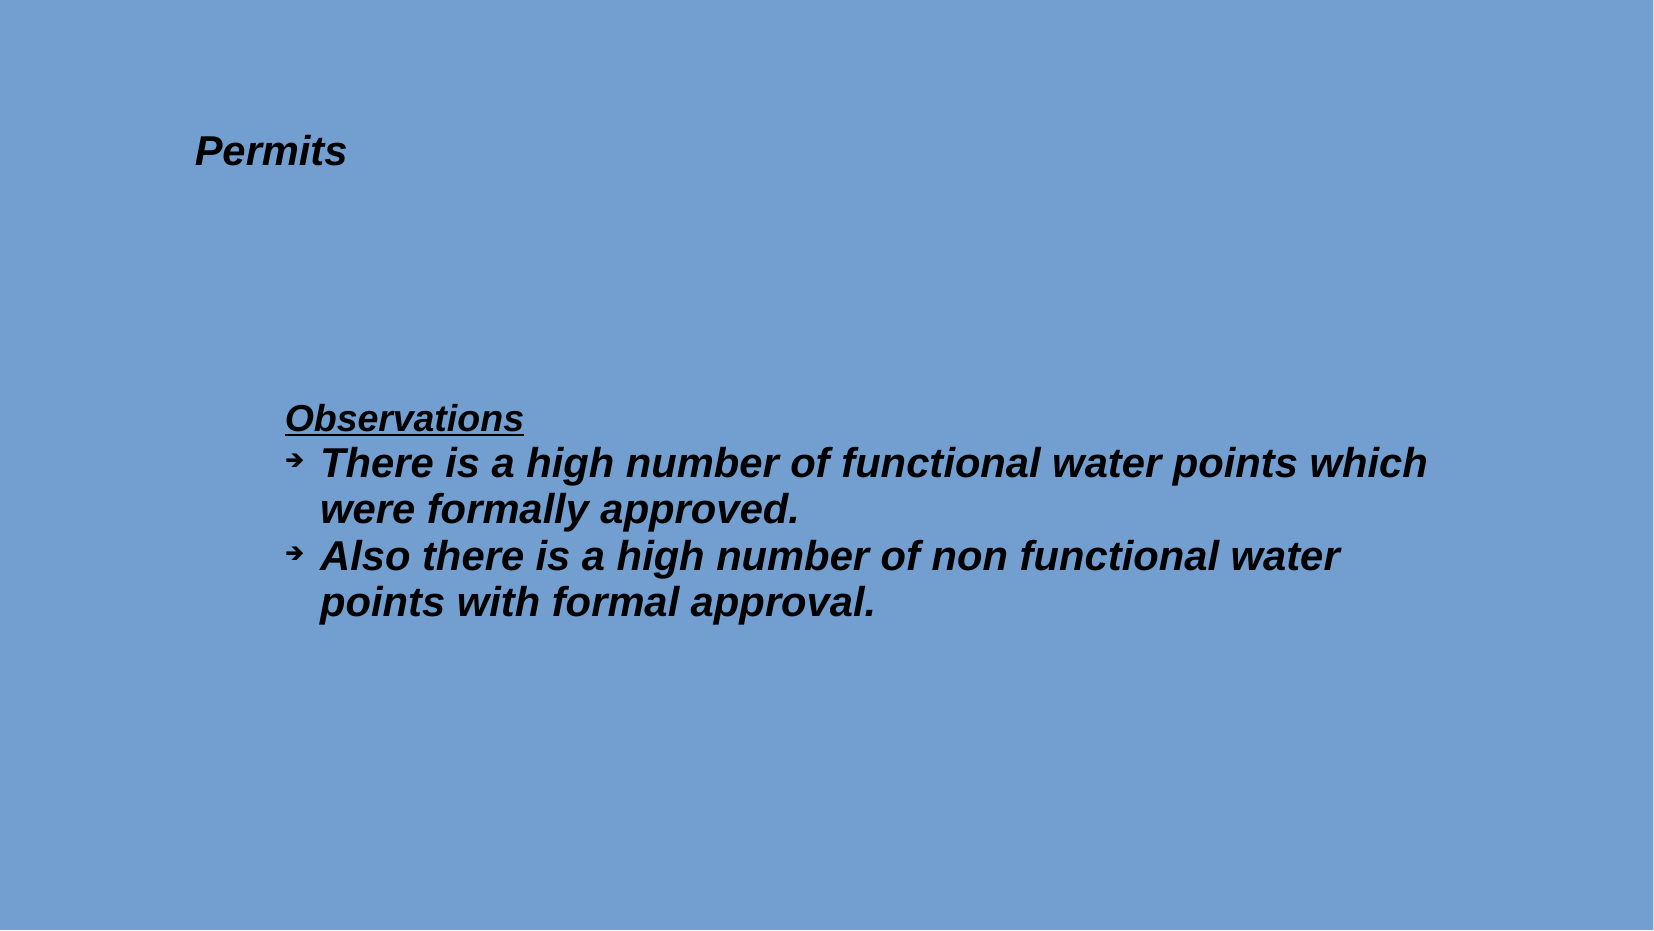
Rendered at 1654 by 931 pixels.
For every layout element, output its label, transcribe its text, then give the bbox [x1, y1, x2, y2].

text_box Permits [180, 120, 991, 182]
text_box Observations There is a high number of functional water points which were formally approved. Also there is a high number of non functional water points with formal approval. [270, 390, 1456, 676]
